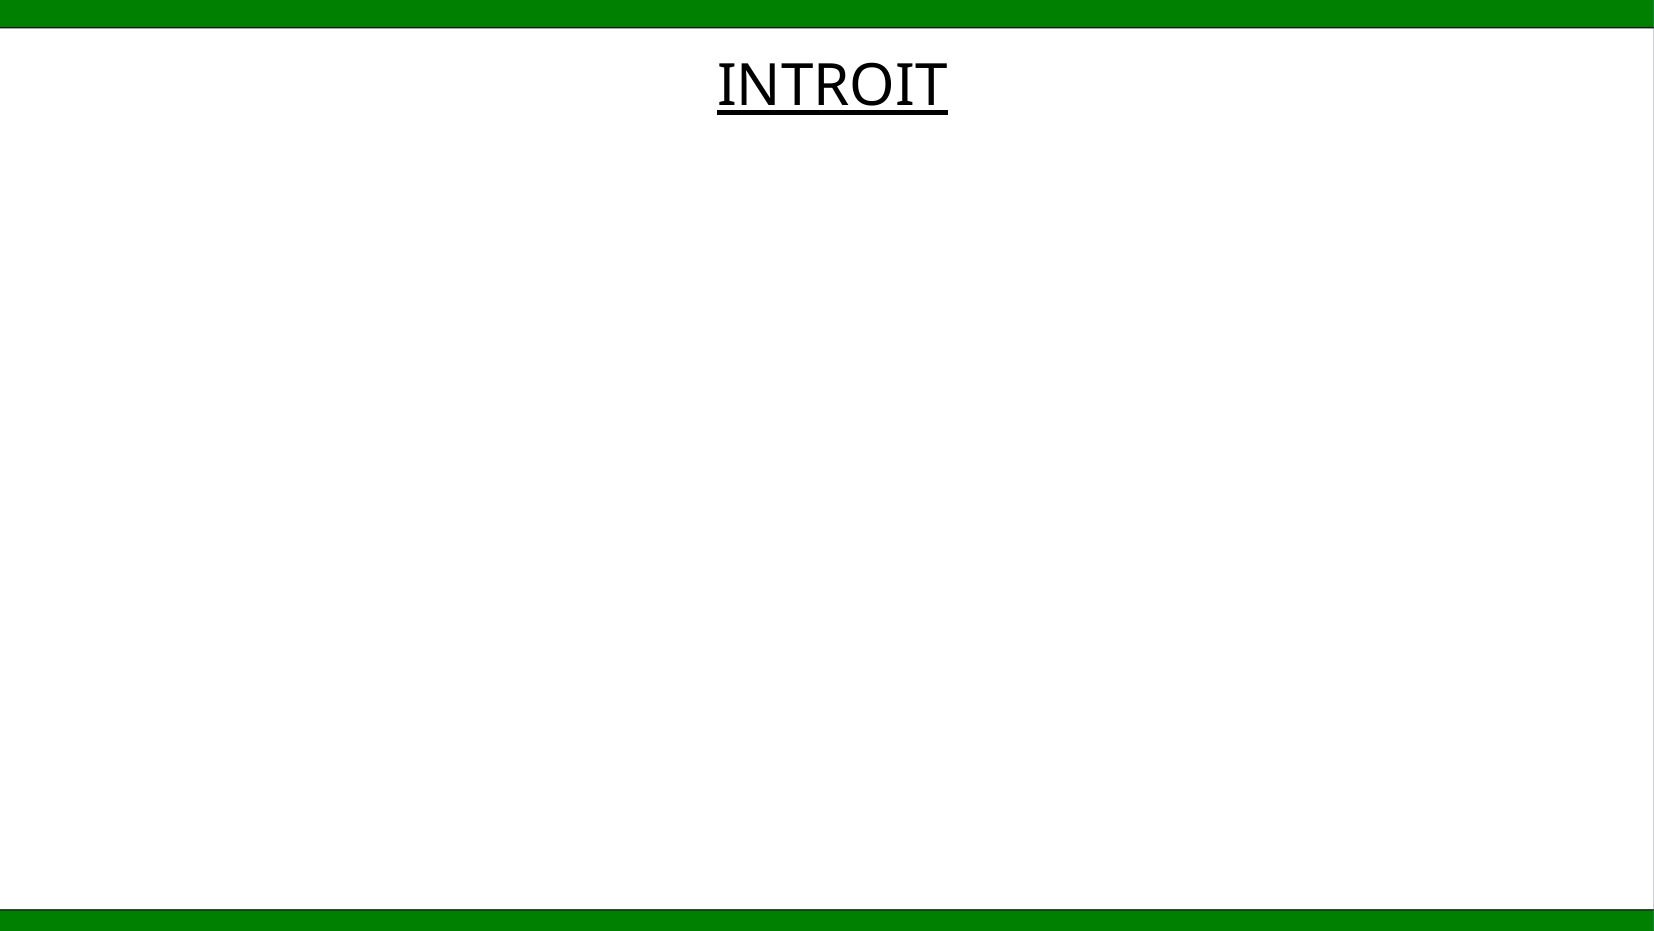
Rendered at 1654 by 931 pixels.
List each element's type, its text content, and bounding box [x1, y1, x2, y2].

picture [0, 0, 1654, 931]
text_box INTROIT [105, 35, 1561, 129]
